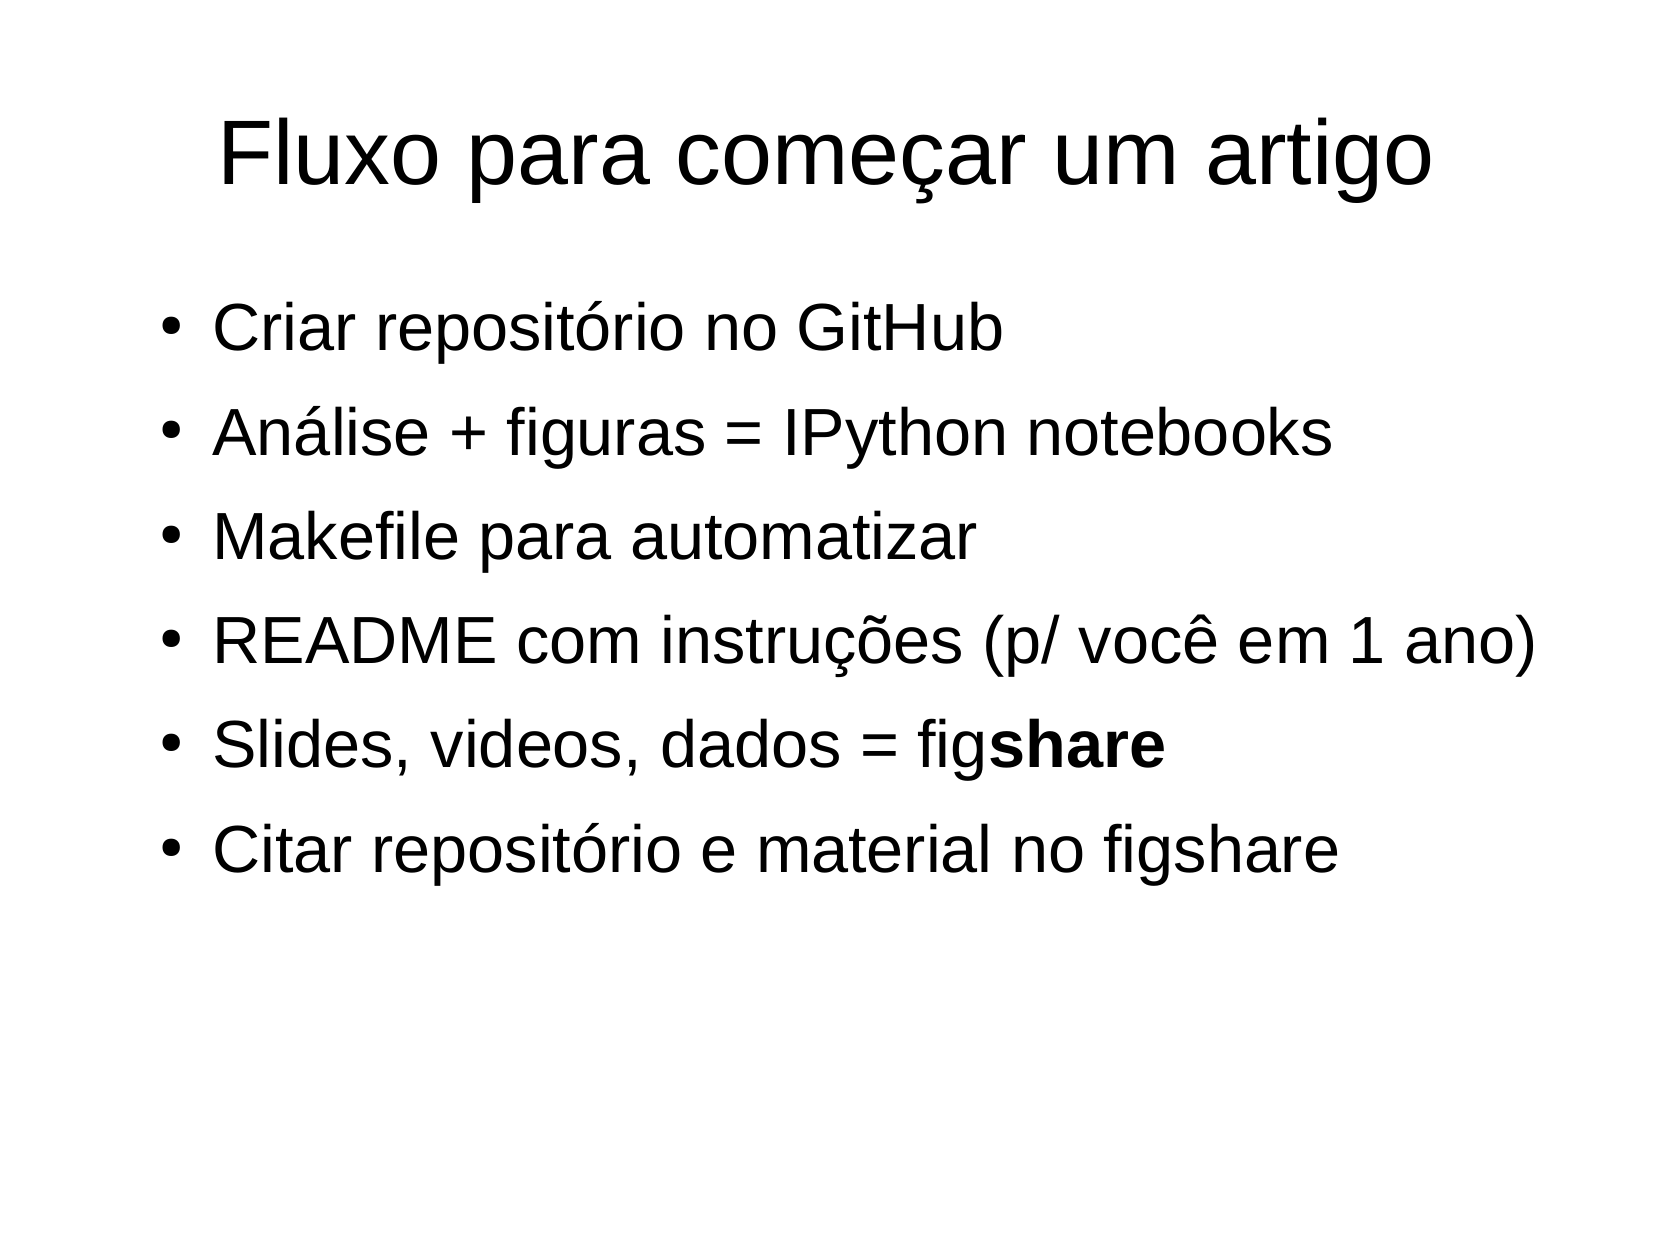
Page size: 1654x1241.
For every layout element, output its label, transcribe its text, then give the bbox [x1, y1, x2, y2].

list Criar repositório no GitHub Análise + figuras = IPython notebooks Makefile para automatizar README com instruções (p/ você em 1 ano) Slides, videos, dados = figshare Citar repositório e material no figshare [141, 290, 1605, 1081]
title Fluxo para começar um artigo [82, 49, 1571, 257]
